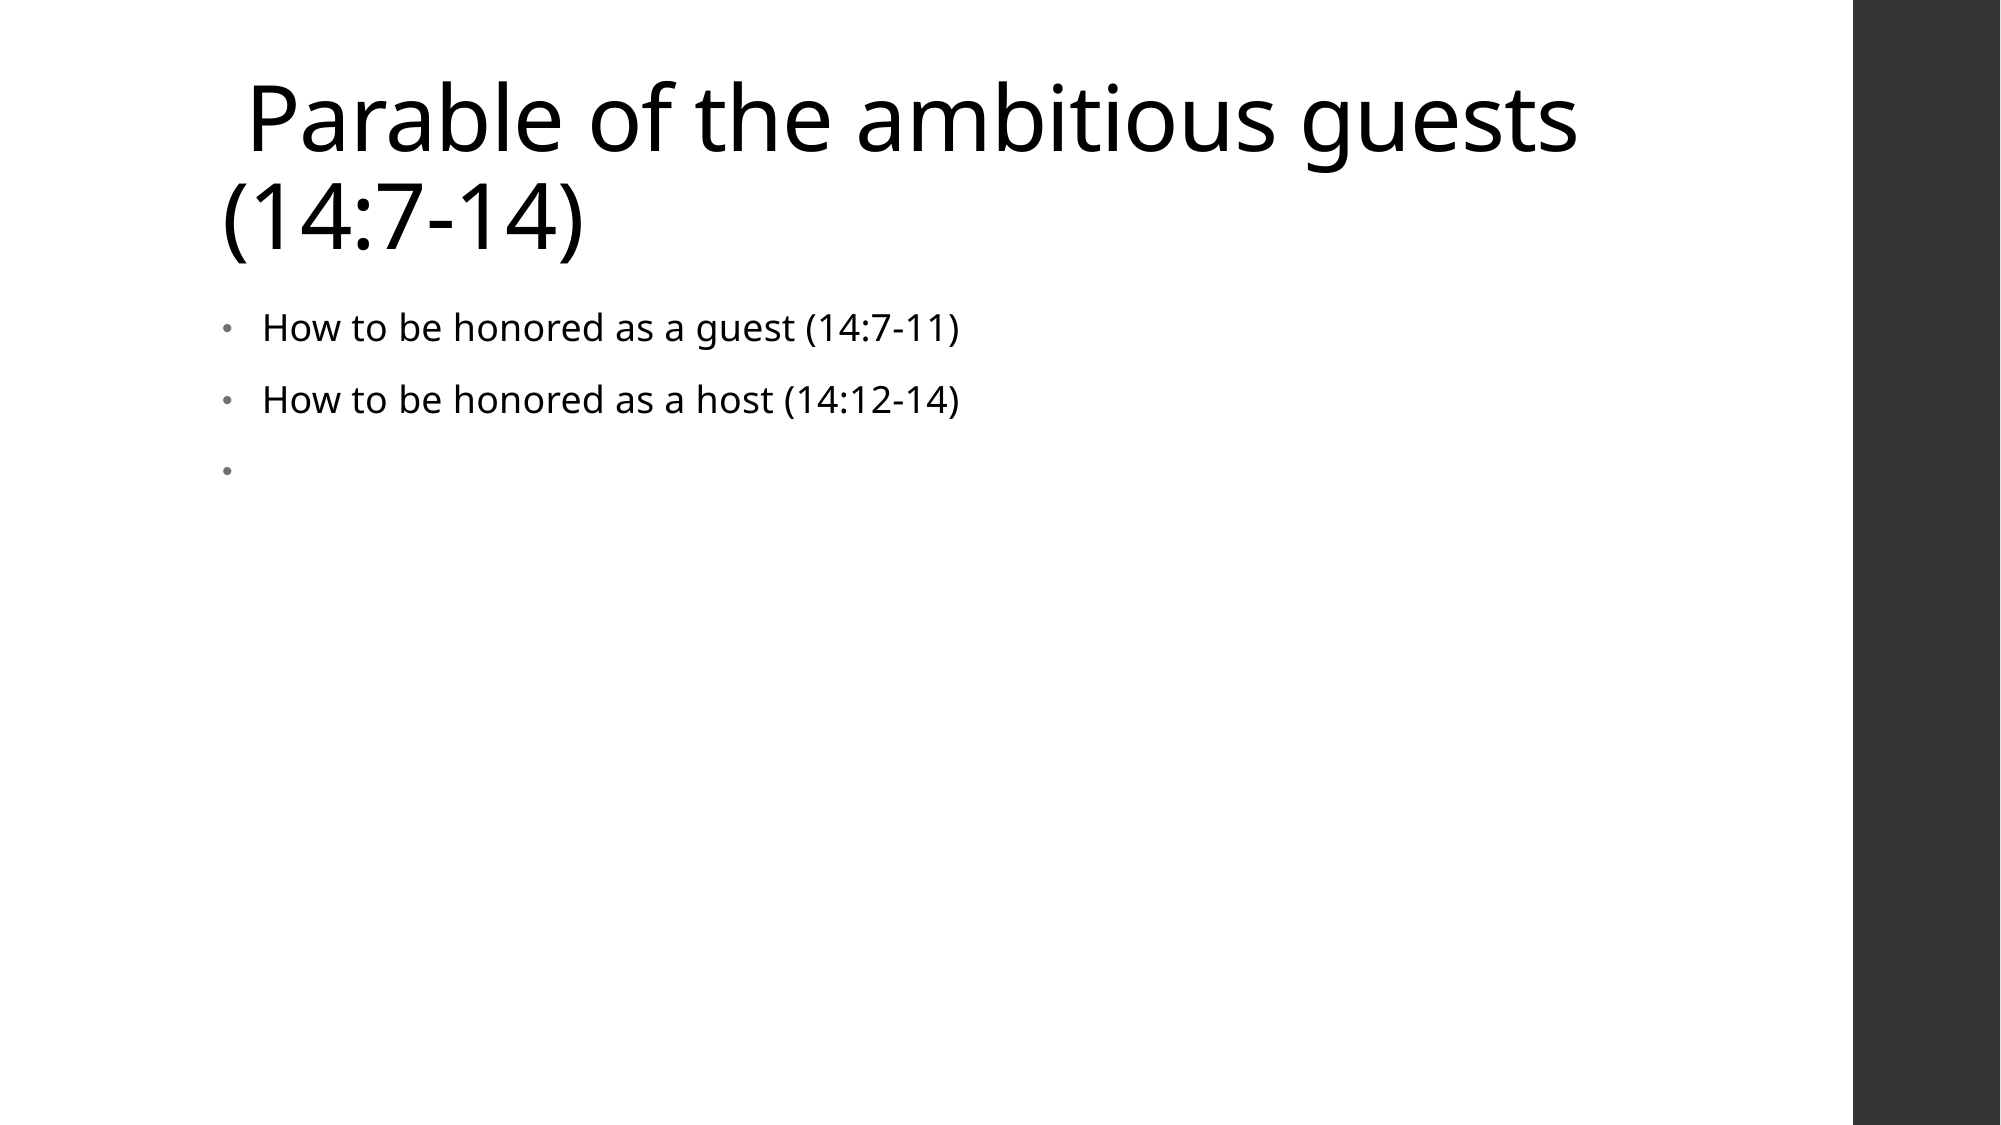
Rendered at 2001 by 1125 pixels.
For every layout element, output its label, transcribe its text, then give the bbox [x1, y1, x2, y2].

list How to be honored as a guest (14:7-11) How to be honored as a host (14:12-14) [206, 299, 1617, 1014]
title Parable of the ambitious guests (14:7-14) [206, 60, 1797, 278]
